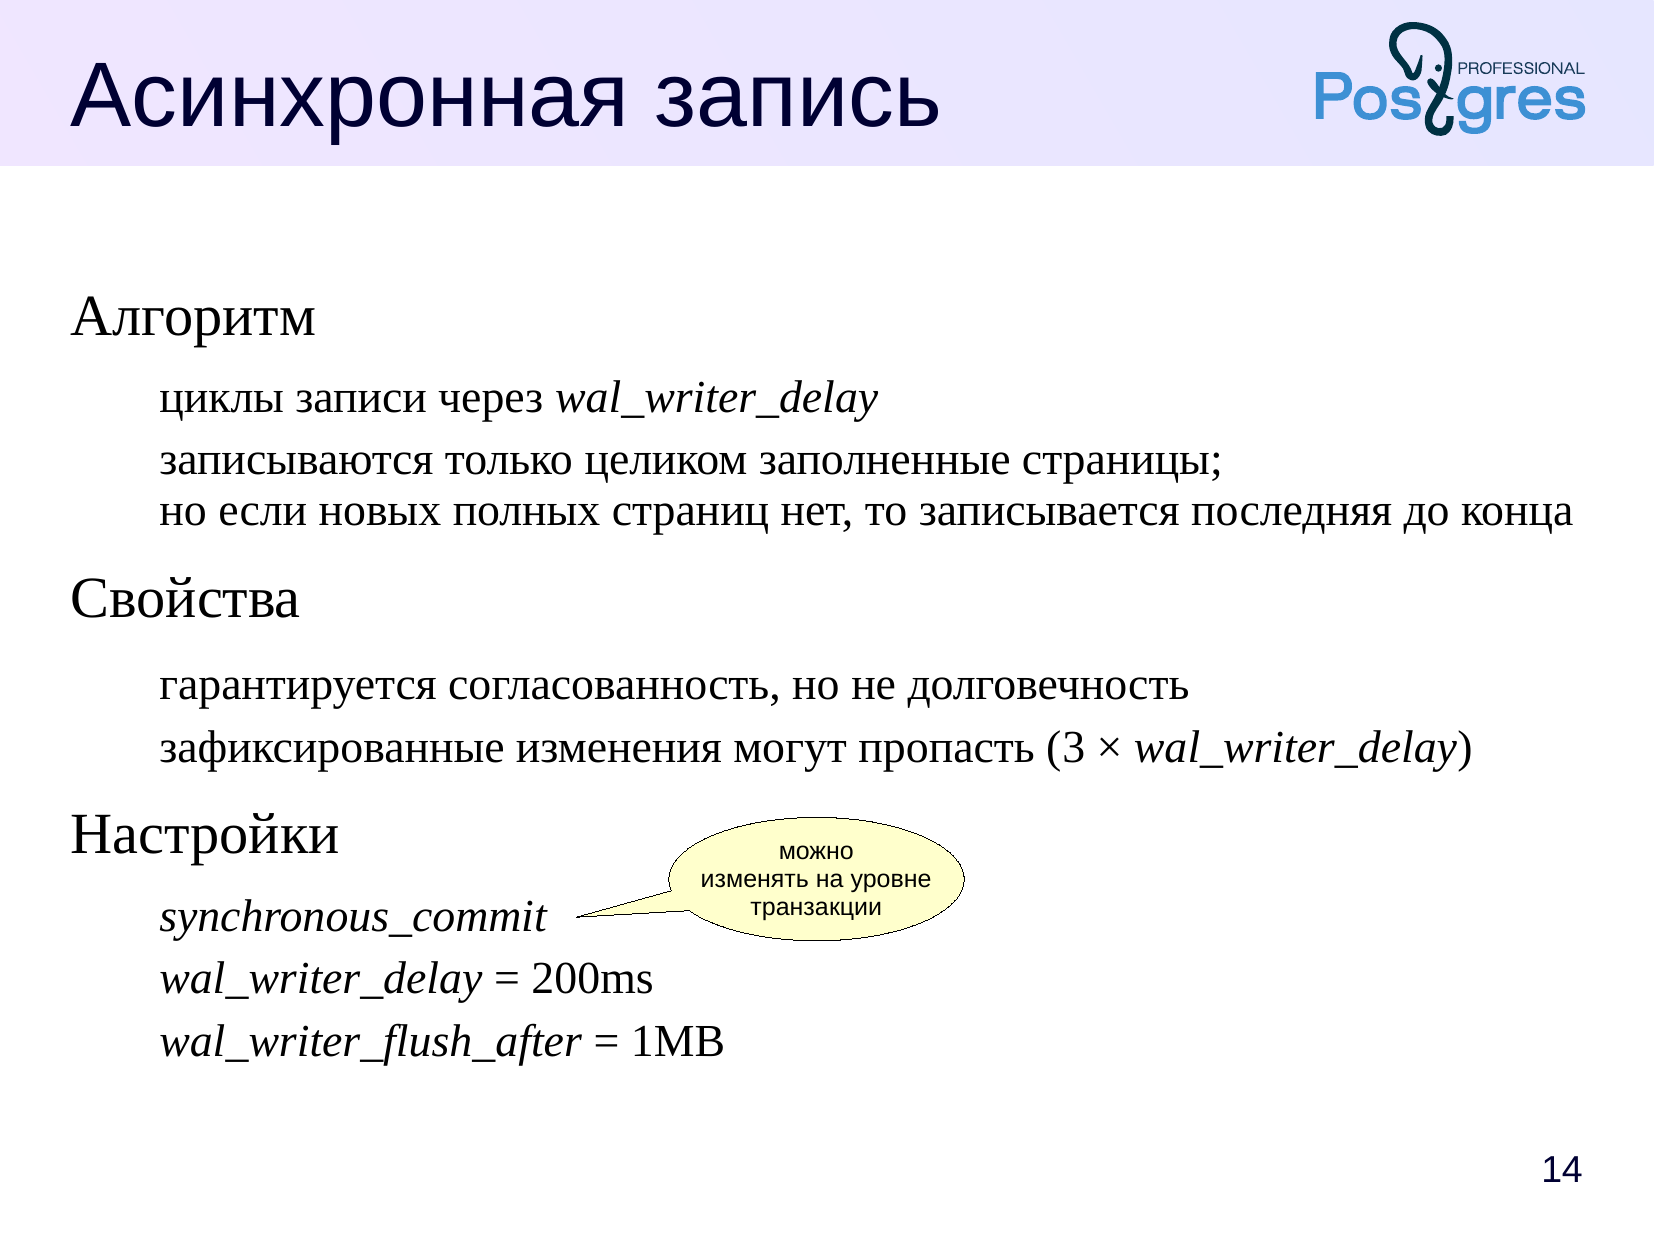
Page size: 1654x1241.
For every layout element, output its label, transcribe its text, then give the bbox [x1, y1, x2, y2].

list Алгоритм циклы записи через wal_writer_delay записываются только целиком заполненные страницы; но если новых полных страниц нет, то записывается последняя до конца Свойства гарантируется согласованность, но не долговечность зафиксированные изменения могут пропасть (3 × wal_writer_delay) Настройки synchronous_commit wal_writer_delay = 200ms wal_writer_flush_after = 1MB [70, 283, 1583, 1141]
text_box можно изменять на уровне транзакции [576, 817, 965, 941]
title Асинхронная запись [70, 43, 1241, 147]
